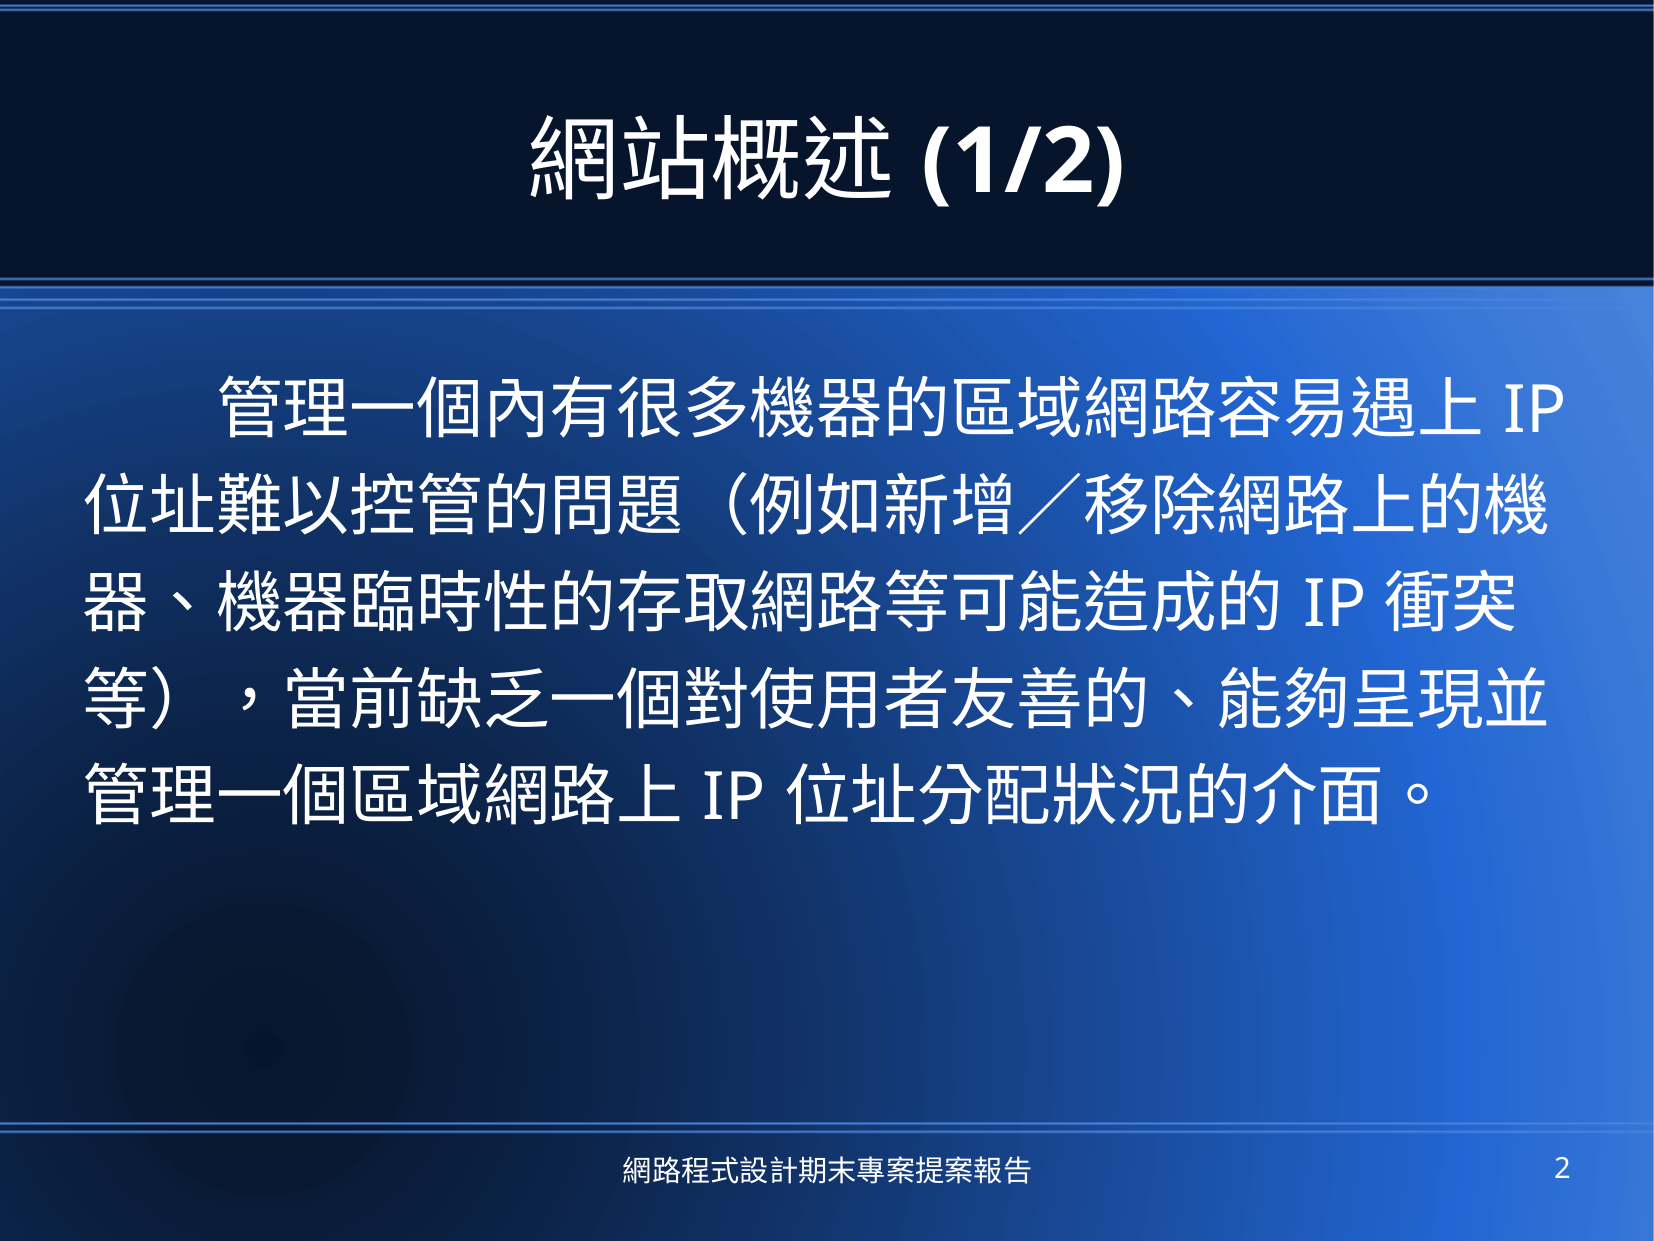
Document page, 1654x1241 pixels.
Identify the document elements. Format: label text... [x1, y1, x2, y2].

picture [0, 0, 1654, 1241]
title 網站概述(1/2) [82, 49, 1571, 257]
list 管理一個內有很多機器的區域網路容易遇上IP位址難以控管的問題（例如新增／移除網路上的機器、機器臨時性的存取網路等可能造成的IP衝突等），當前缺乏一個對使用者友善的、能夠呈現並管理一個區域網路上IP位址分配狀況的介面。 [82, 355, 1571, 1045]
